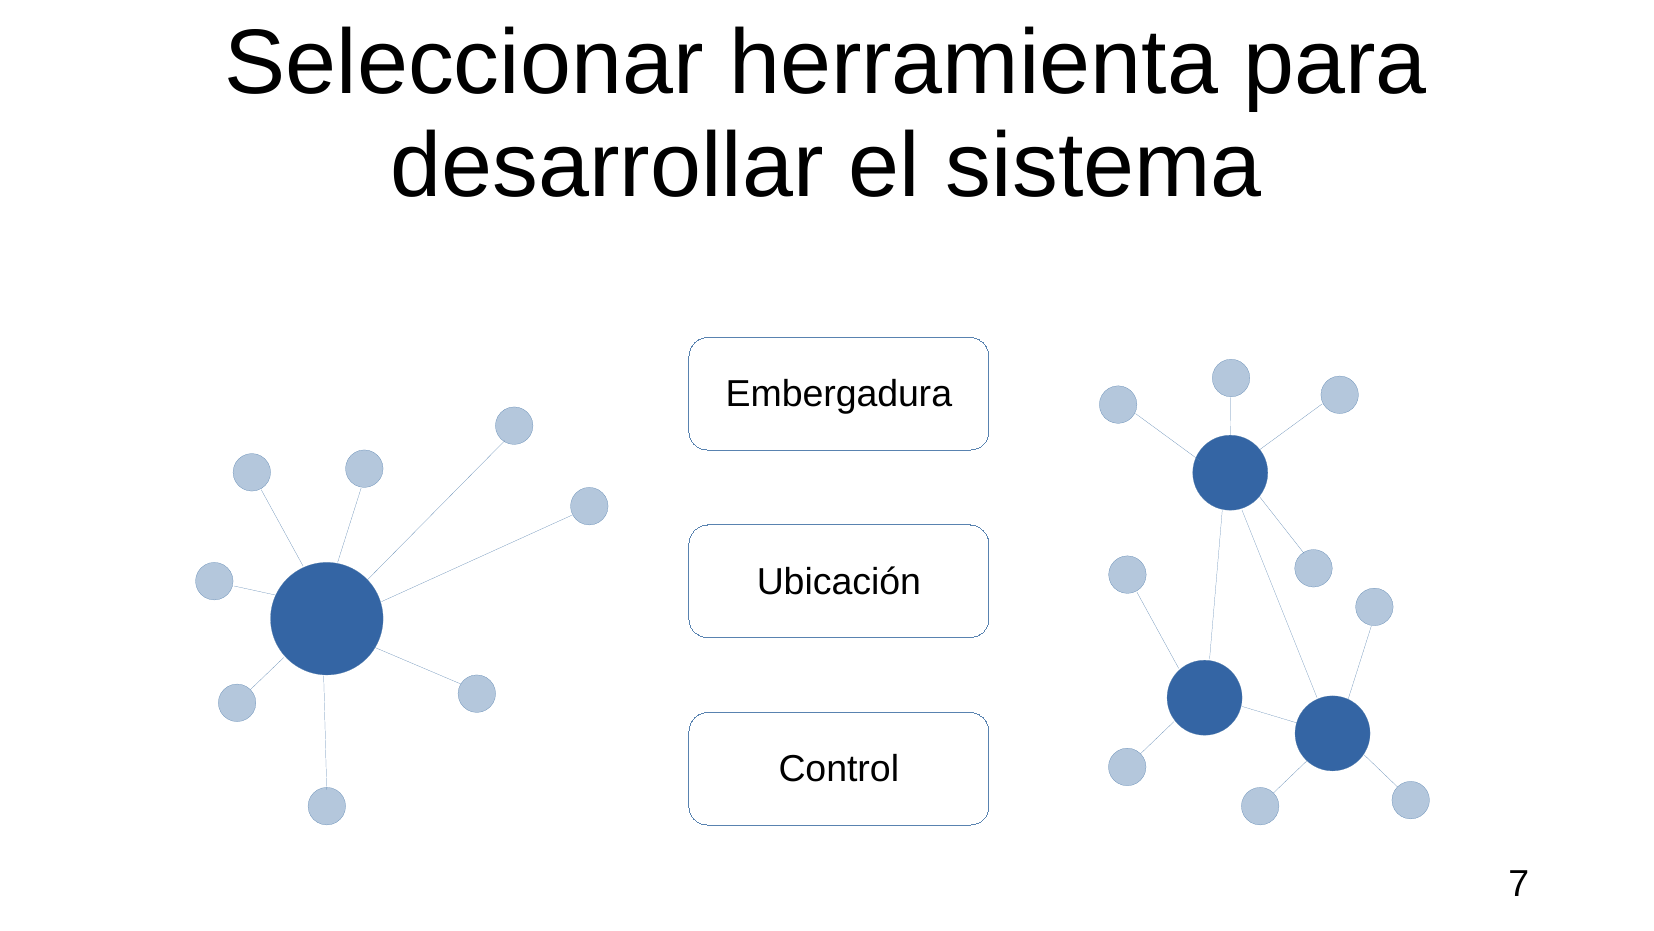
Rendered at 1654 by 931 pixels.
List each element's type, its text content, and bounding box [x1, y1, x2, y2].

picture [1099, 359, 1430, 826]
text_box Embergadura [688, 337, 989, 451]
picture [195, 406, 609, 826]
text_box Control [688, 712, 989, 826]
title Seleccionar herramienta para desarrollar el sistema [82, 10, 1571, 217]
text_box Ubicación [688, 524, 989, 638]
text_box <number> [1493, 855, 1654, 931]
